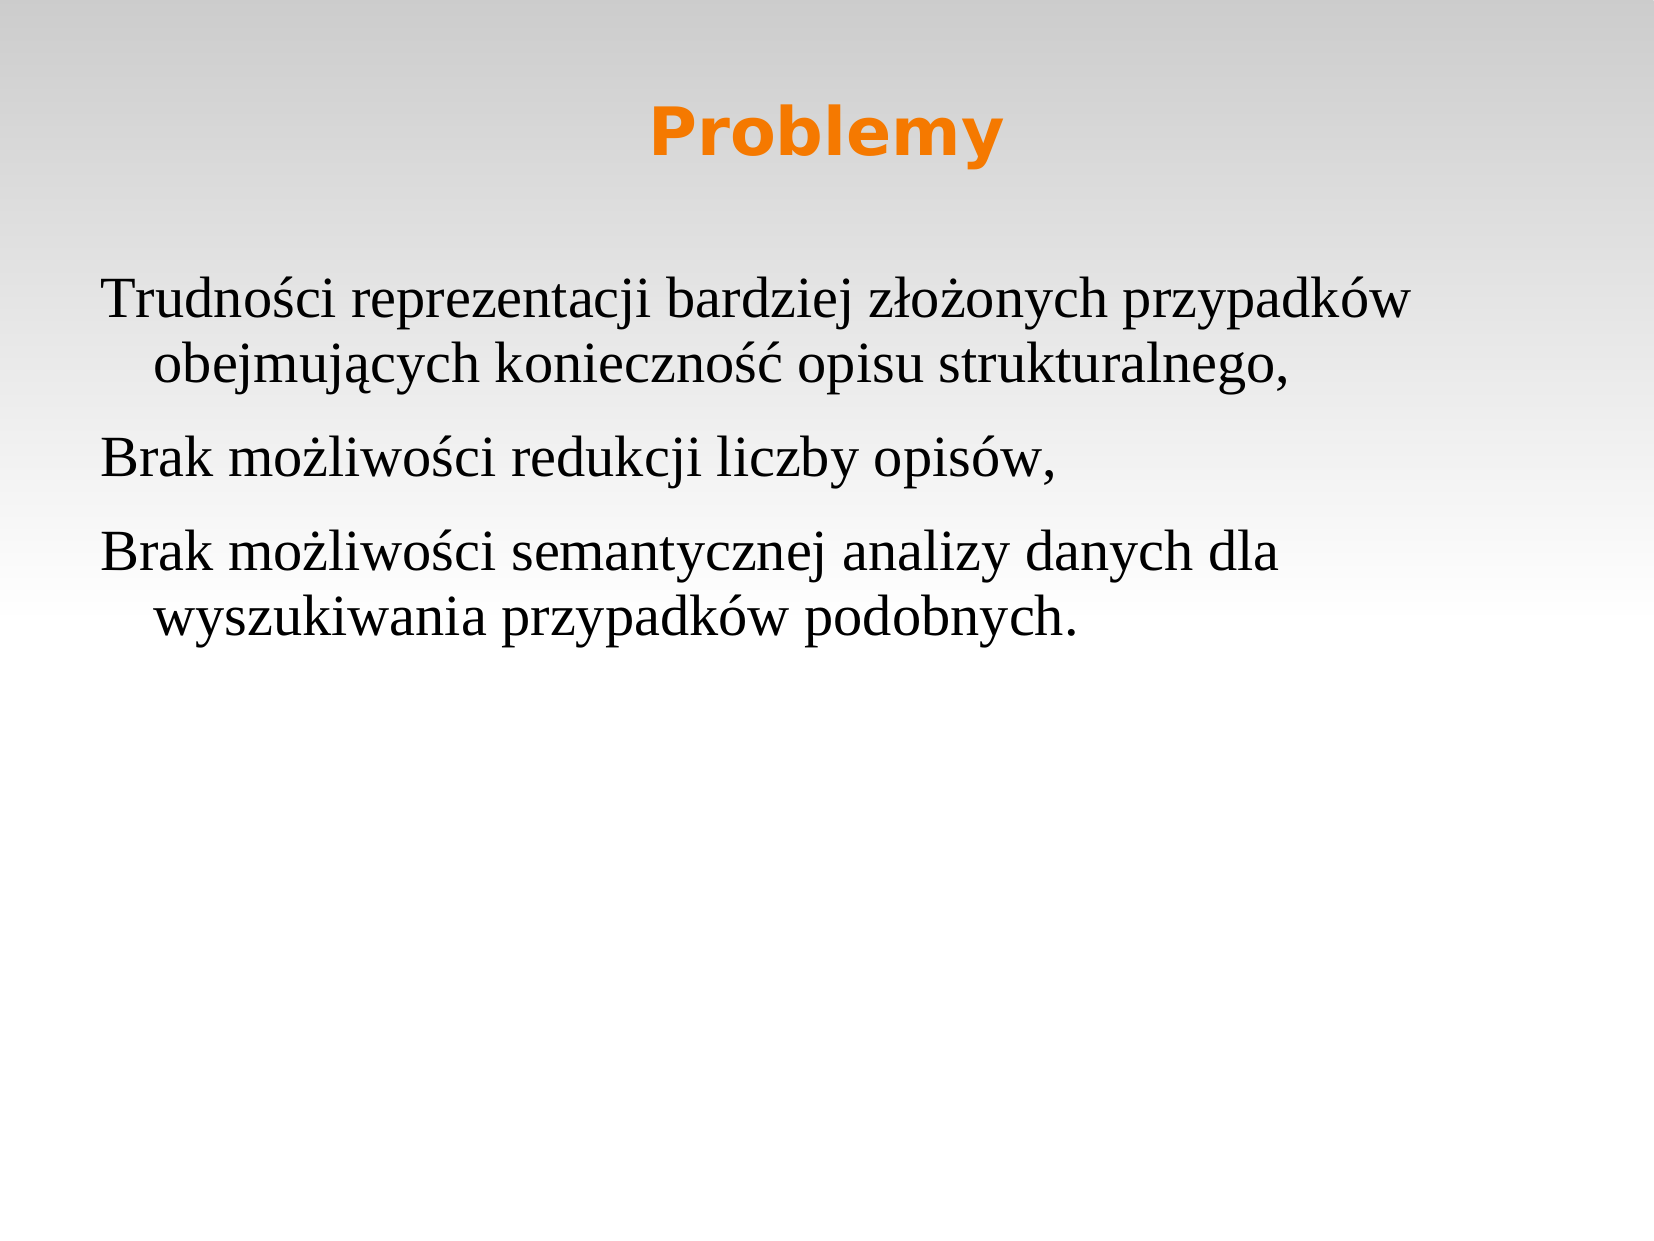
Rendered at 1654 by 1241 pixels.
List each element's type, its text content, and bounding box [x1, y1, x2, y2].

title Problemy [82, 56, 1571, 207]
list Trudności reprezentacji bardziej złożonych przypadków obejmujących konieczność opisu strukturalnego, Brak możliwości redukcji liczby opisów, Brak możliwości semantycznej analizy danych dla wyszukiwania przypadków podobnych. [82, 265, 1571, 1094]
